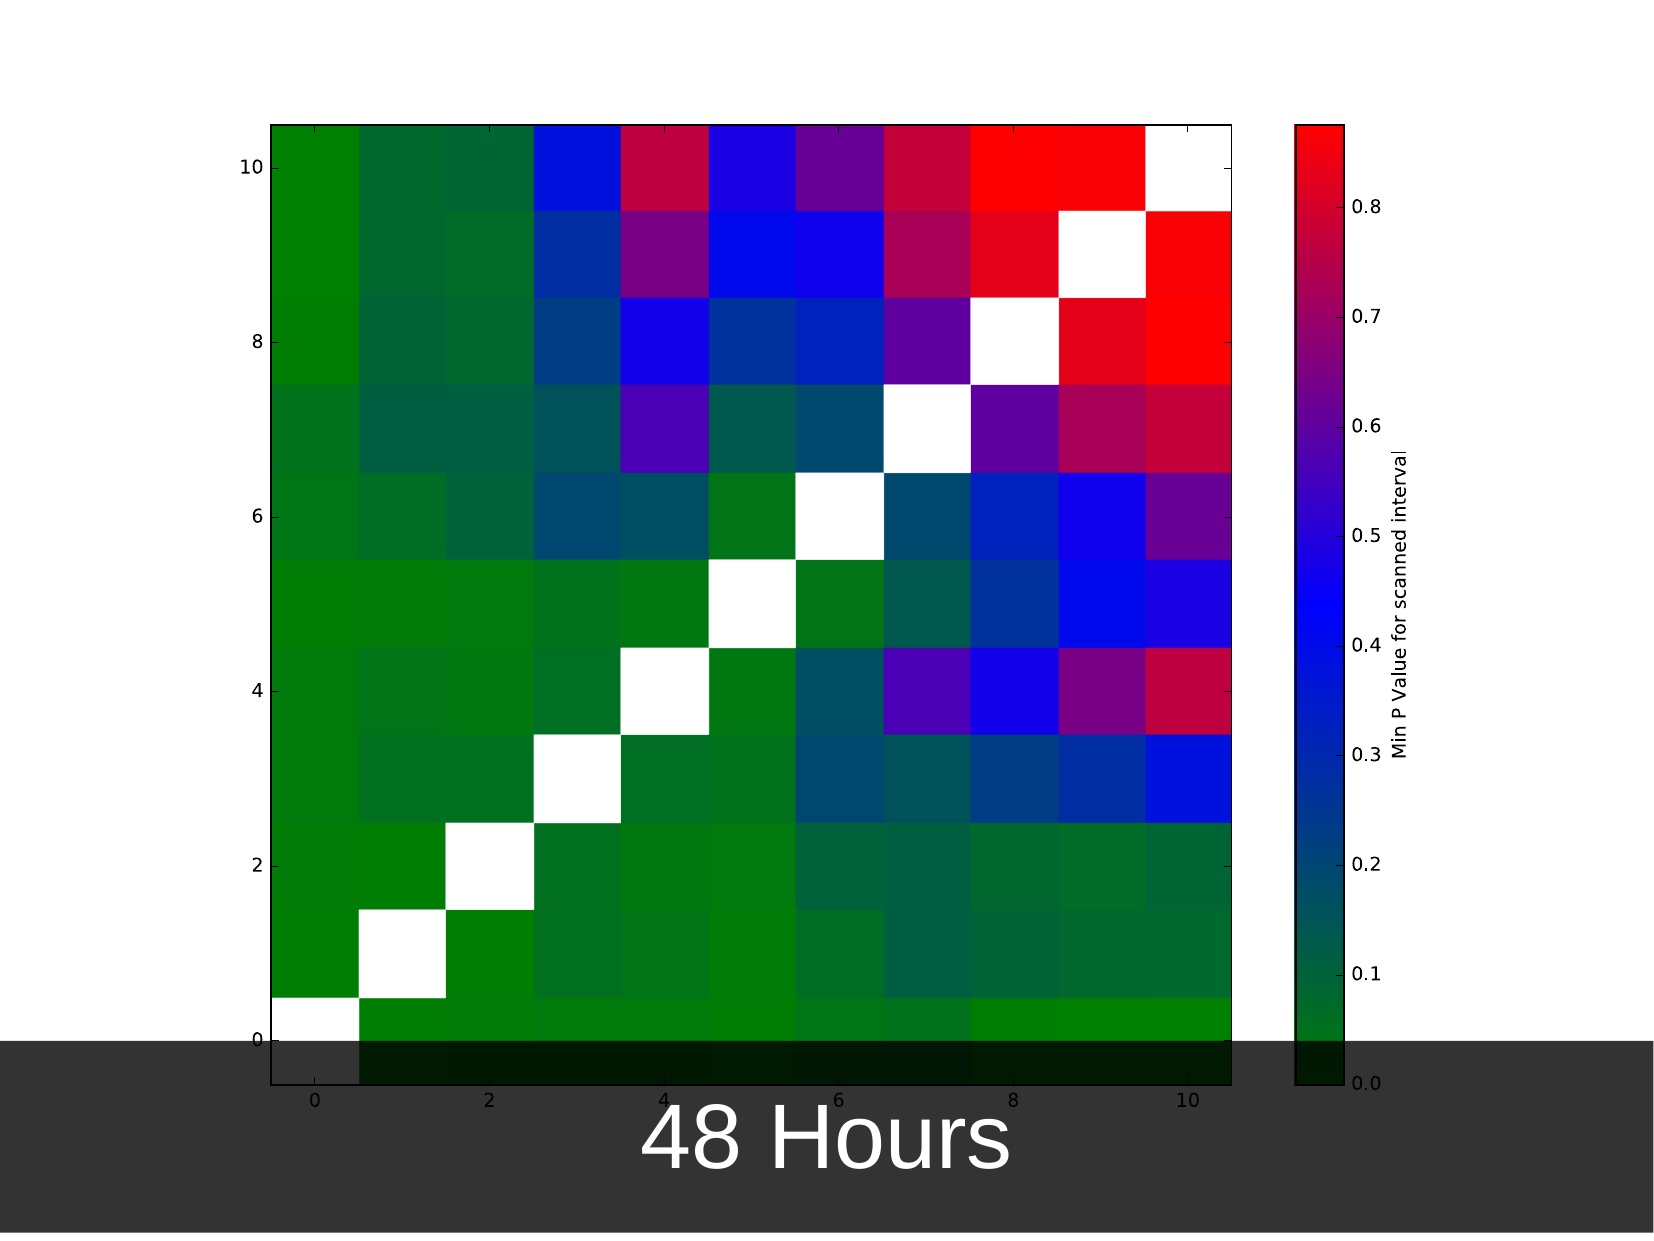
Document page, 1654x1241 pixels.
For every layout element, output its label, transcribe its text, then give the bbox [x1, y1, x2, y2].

picture [0, 1233, 1654, 1241]
title 48 Hours [0, 1040, 1654, 1233]
picture [0, 0, 1654, 1040]
